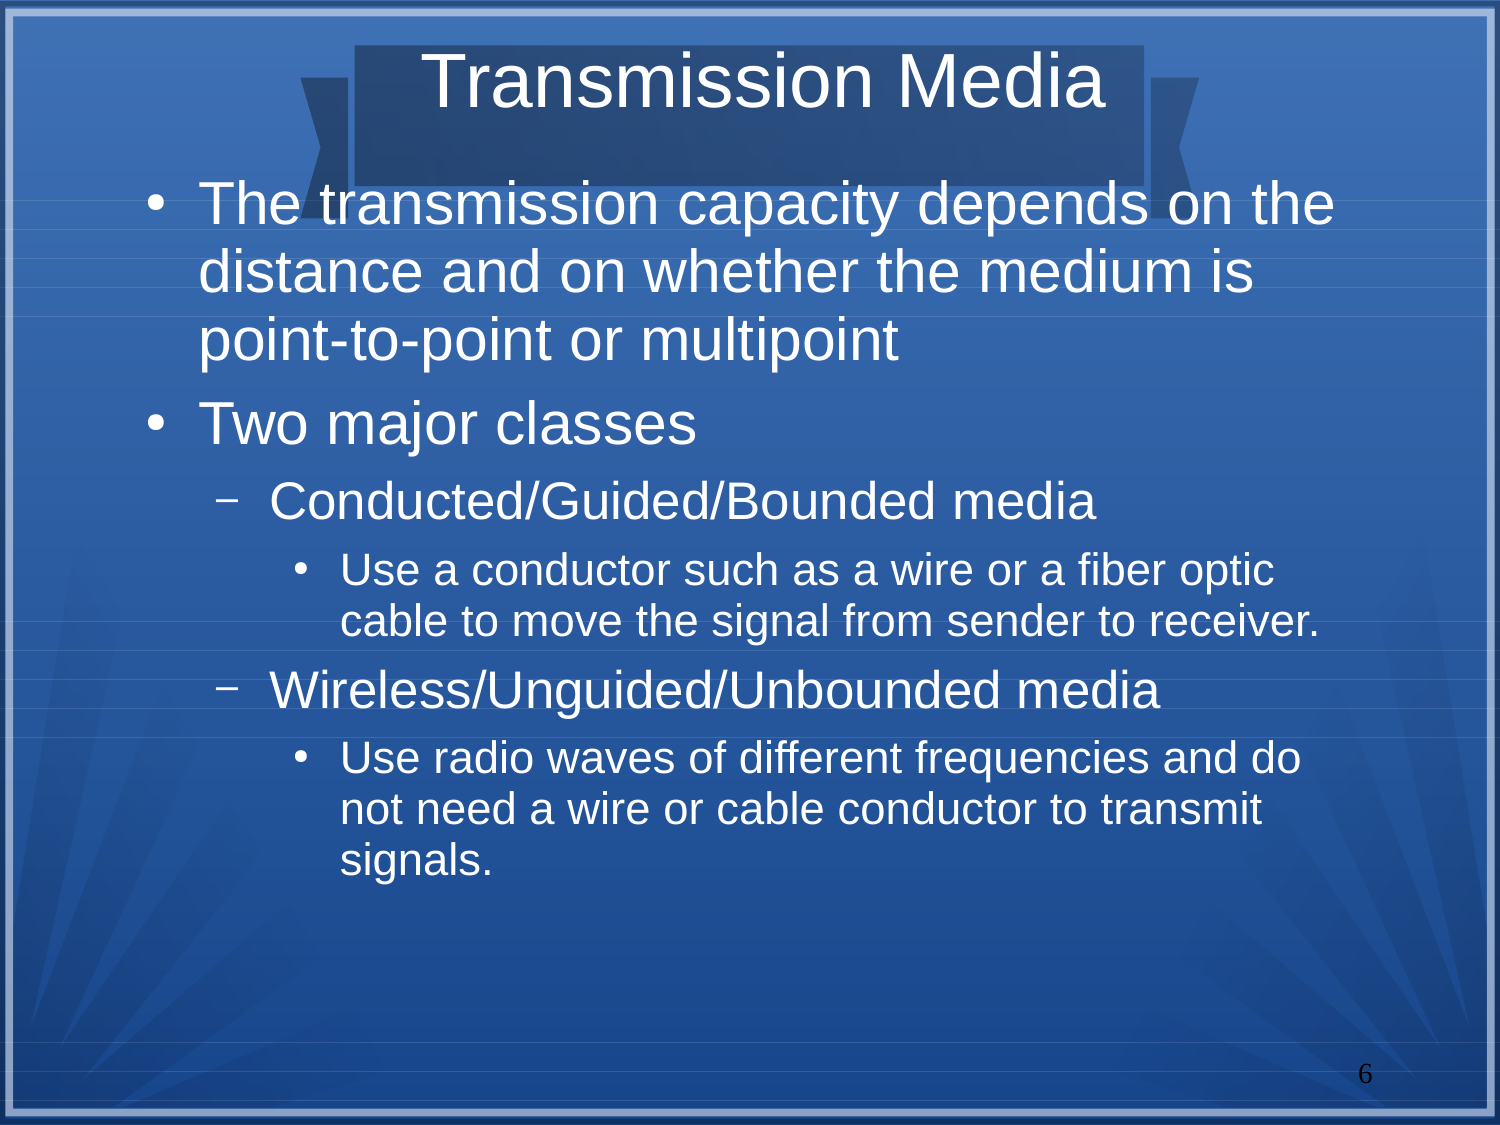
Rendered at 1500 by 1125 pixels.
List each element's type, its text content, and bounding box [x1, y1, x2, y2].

title Transmission Media [112, 0, 1388, 162]
text_box 47 [1074, 1050, 1388, 1125]
list The transmission capacity depends on the distance and on whether the medium is point-to-point or multipoint Two major classes Conducted/Guided/Bounded media Use a conductor such as a wire or a fiber optic cable to move the signal from sender to receiver. Wireless/Unguided/Unbounded media Use radio waves of different frequencies and do not need a wire or cable conductor to transmit signals. [112, 162, 1388, 1025]
